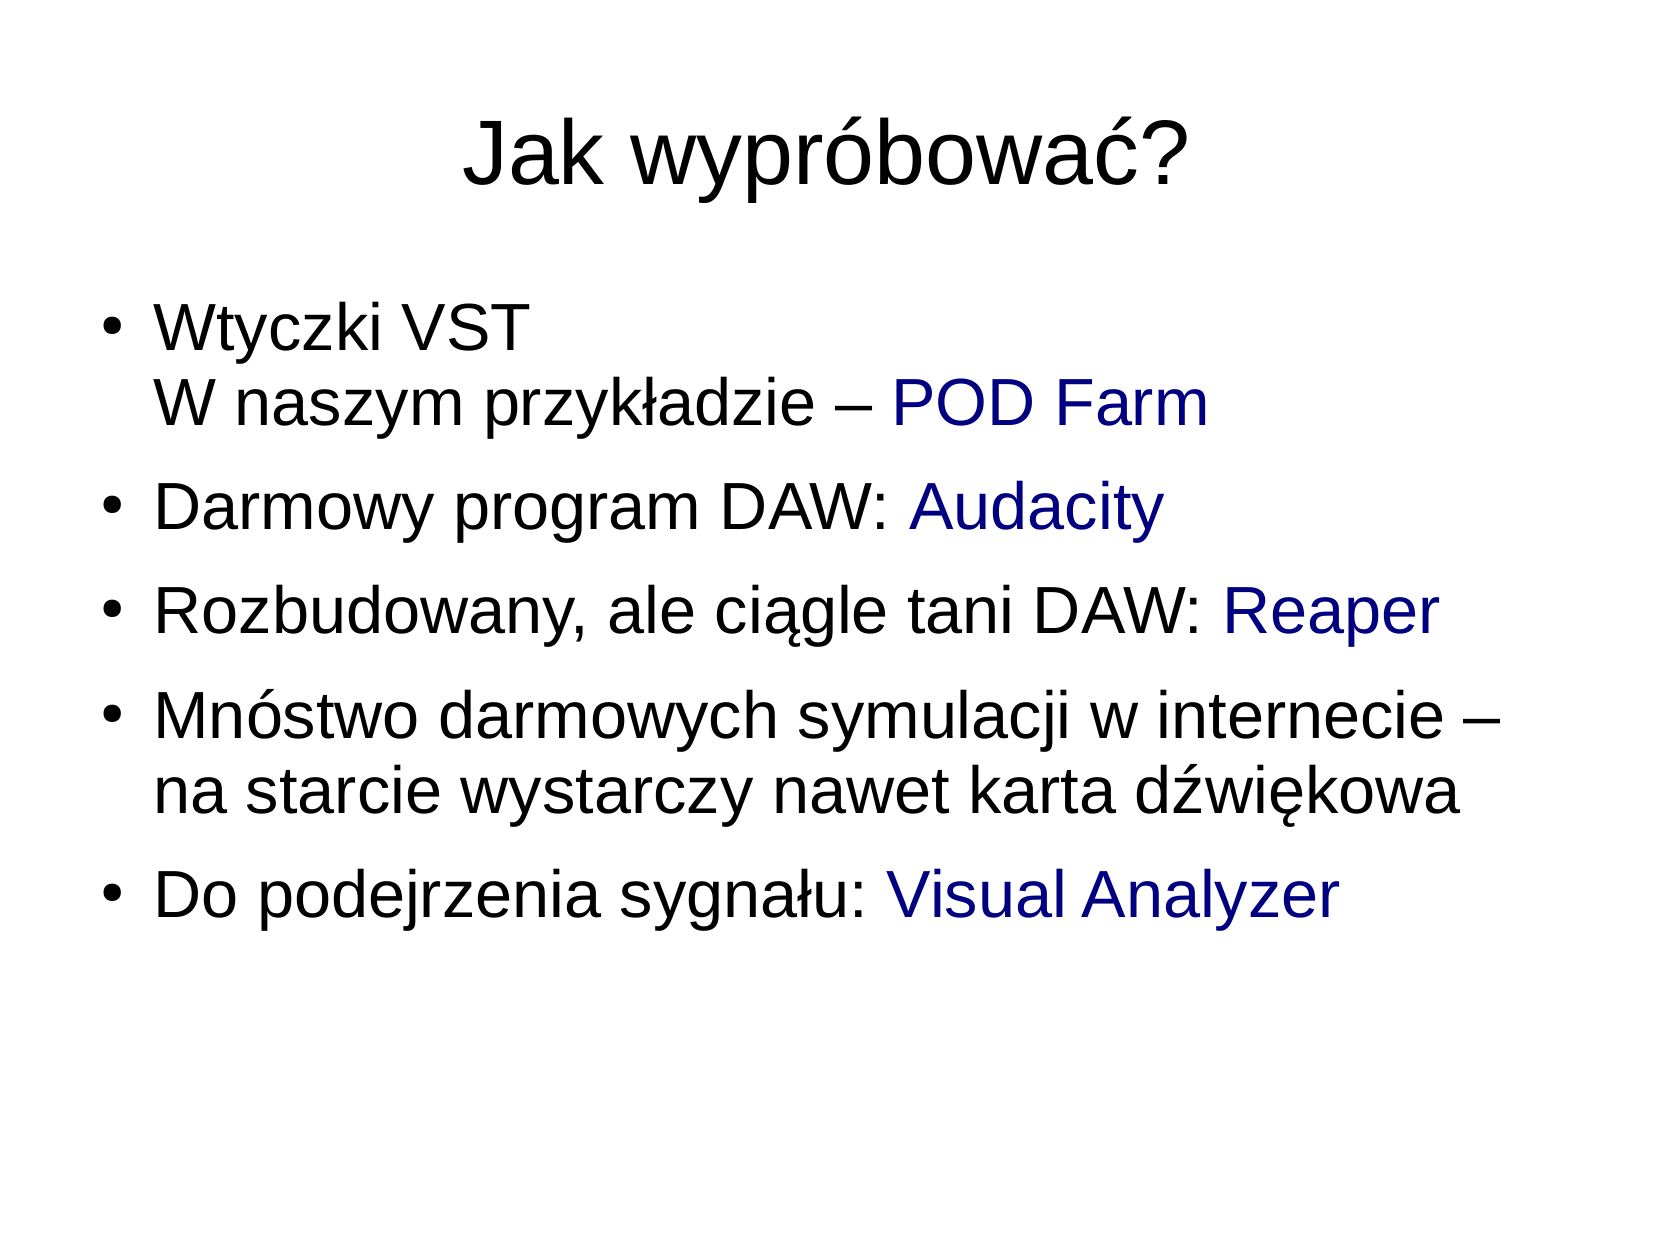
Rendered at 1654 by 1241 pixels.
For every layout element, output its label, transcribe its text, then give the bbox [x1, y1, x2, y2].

title Jak wypróbować? [82, 49, 1571, 257]
list Wtyczki VST W naszym przykładzie – POD Farm Darmowy program DAW: Audacity Rozbudowany, ale ciągle tani DAW: Reaper Mnóstwo darmowych symulacji w internecie – na starcie wystarczy nawet karta dźwiękowa Do podejrzenia sygnału: Visual Analyzer [82, 290, 1571, 1010]
